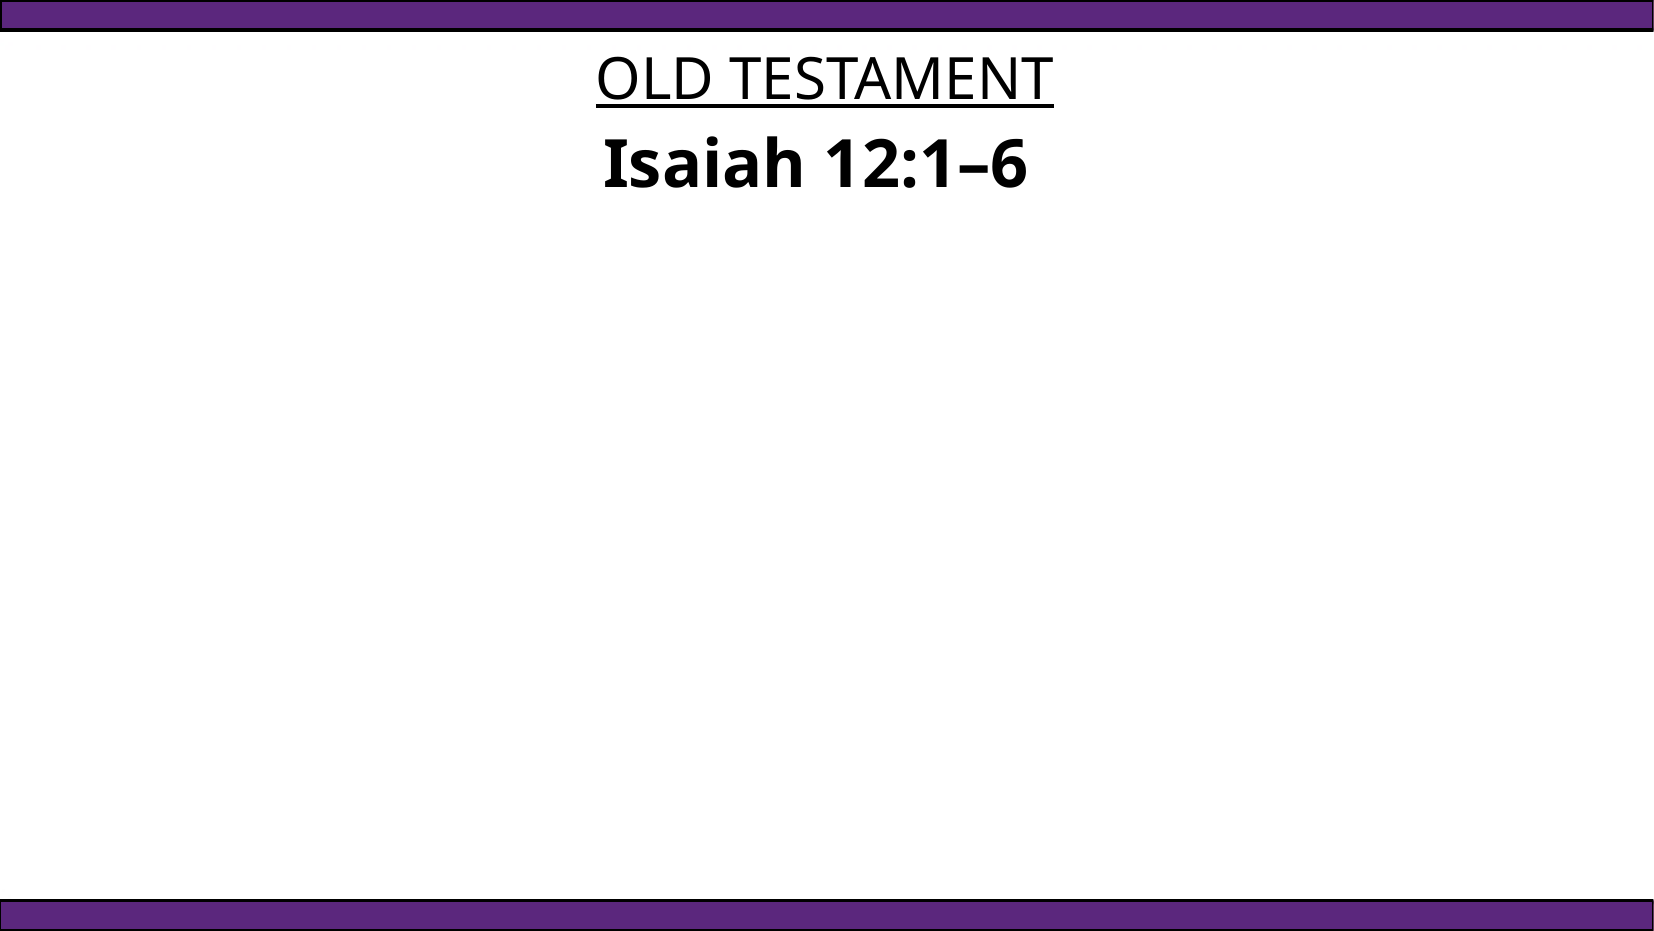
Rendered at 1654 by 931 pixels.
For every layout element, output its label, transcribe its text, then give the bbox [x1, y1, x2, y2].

text_box OLD TESTAMENT Isaiah 12:1–6 [75, 30, 1576, 226]
picture [0, 31, 1654, 900]
text_box [0, 0, 1654, 31]
text_box [0, 900, 1654, 931]
